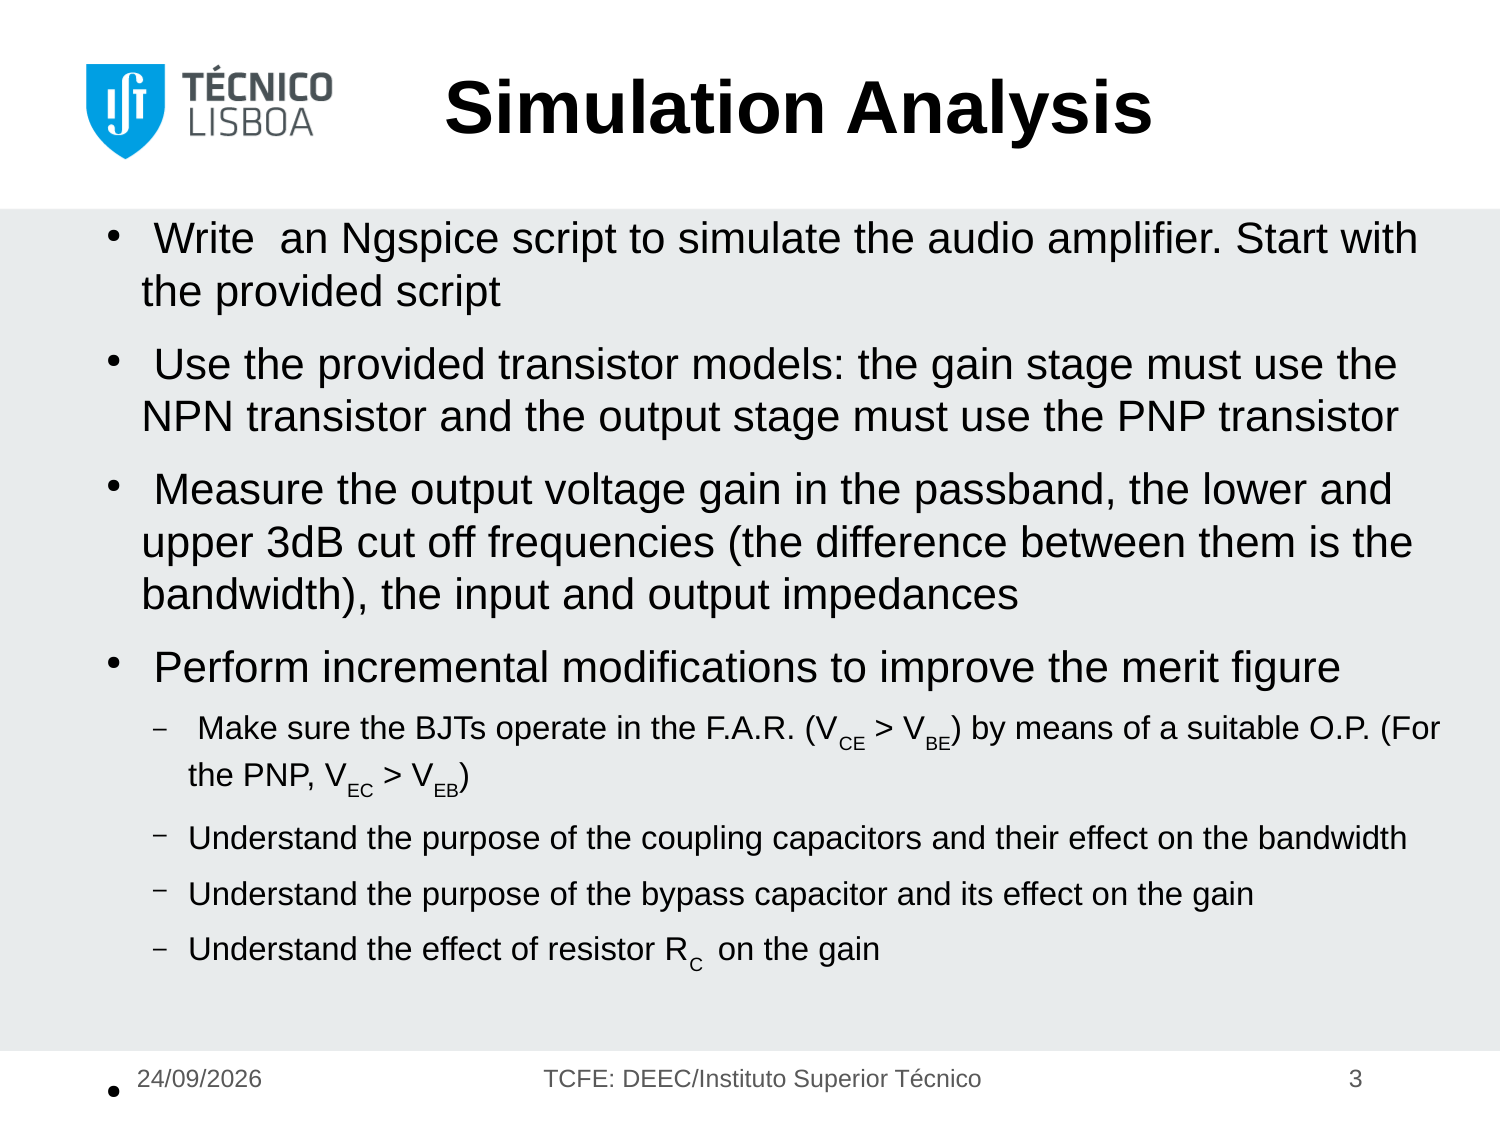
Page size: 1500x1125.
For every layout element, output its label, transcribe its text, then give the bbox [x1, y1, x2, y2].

picture [0, 0, 1500, 1125]
title Simulation Analysis [430, 32, 1461, 176]
list Write an Ngspice script to simulate the audio amplifier. Start with the provided script Use the provided transistor models: the gain stage must use the NPN transistor and the output stage must use the PNP transistor Measure the output voltage gain in the passband, the lower and upper 3dB cut off frequencies (the difference between them is the bandwidth), the input and output impedances Perform incremental modifications to improve the merit figure Make sure the BJTs operate in the F.A.R. (VCE > VBE) by means of a suitable O.P. (For the PNP, VEC > VEB) Understand the purpose of the coupling capacitors and their effect on the bandwidth Understand the purpose of the bypass capacitor and its effect on the gain Understand the effect of resistor RC on the gain [94, 210, 1455, 1054]
